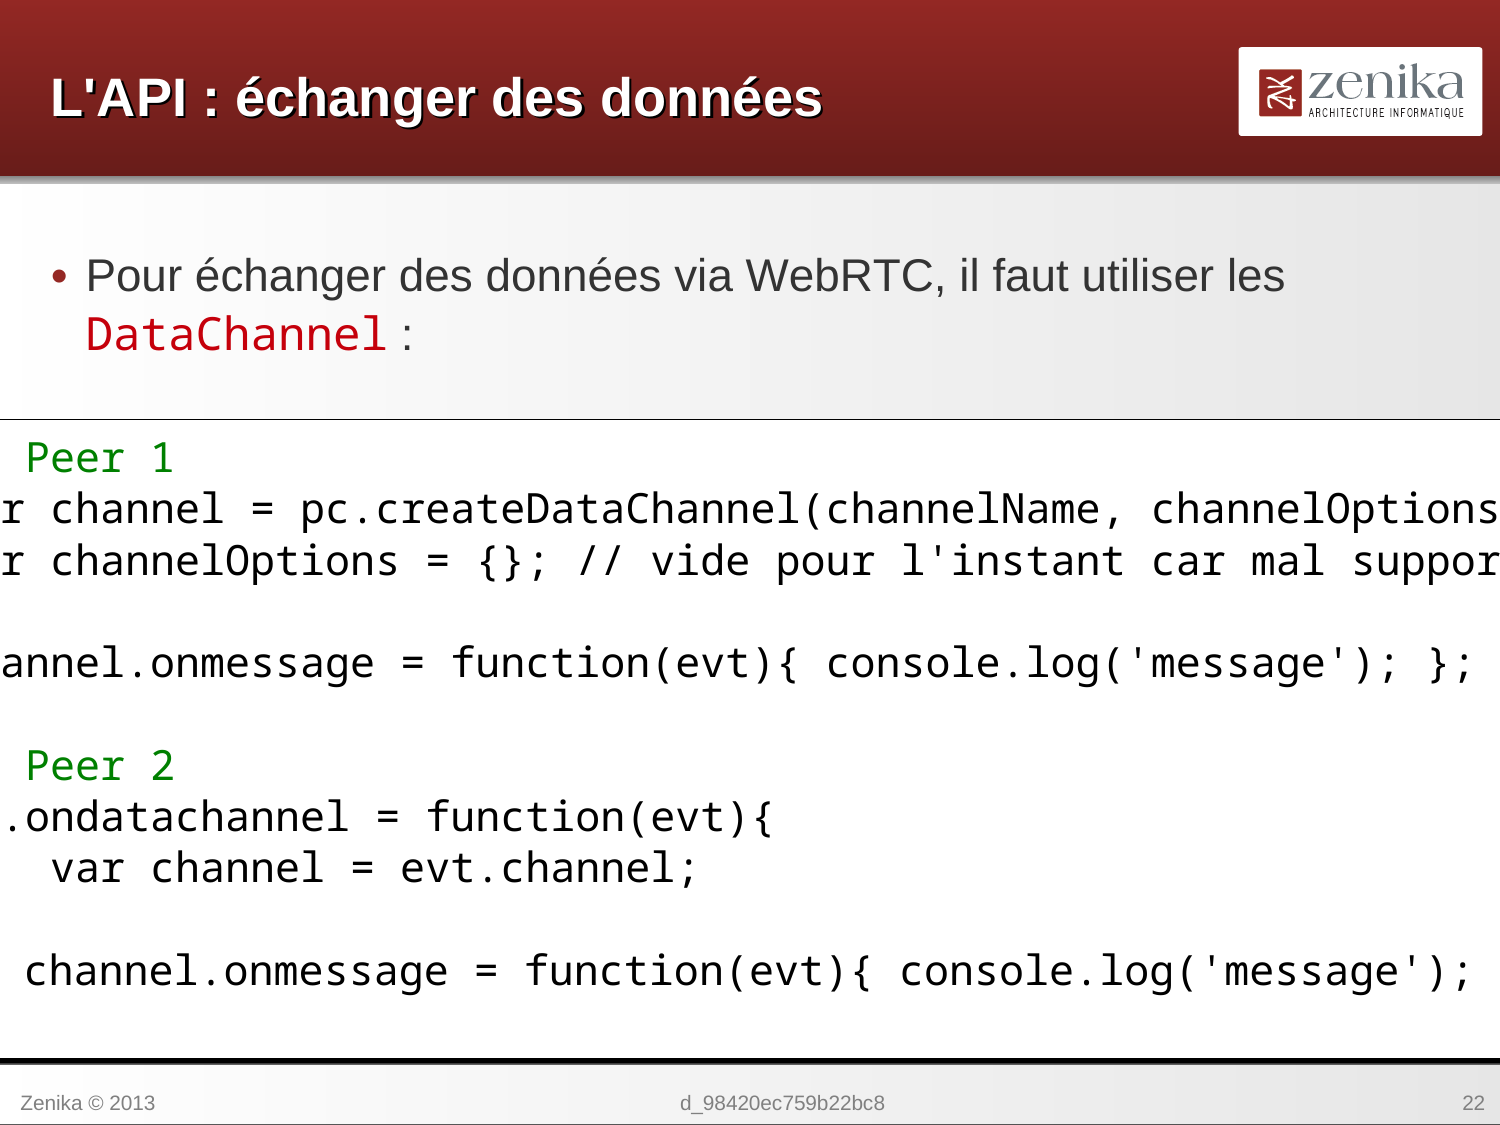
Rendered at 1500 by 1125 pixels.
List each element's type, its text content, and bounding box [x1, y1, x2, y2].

picture [1257, 58, 1464, 125]
list Pour échanger des données via WebRTC, il faut utiliser les DataChannel : [50, 249, 1435, 419]
text_box // Peer 1 var channel = pc.createDataChannel(channelName, channelOptions); var channelOptions = {}; // vide pour l'instant car mal supporté channel.onmessage = function(evt){ console.log('message'); }; // Peer 2 pc.ondatachannel = function(evt){ var channel = evt.channel; channel.onmessage = function(evt){ console.log('message'); }; }; [0, 419, 1500, 1059]
title L'API : échanger des données [50, 15, 1206, 180]
